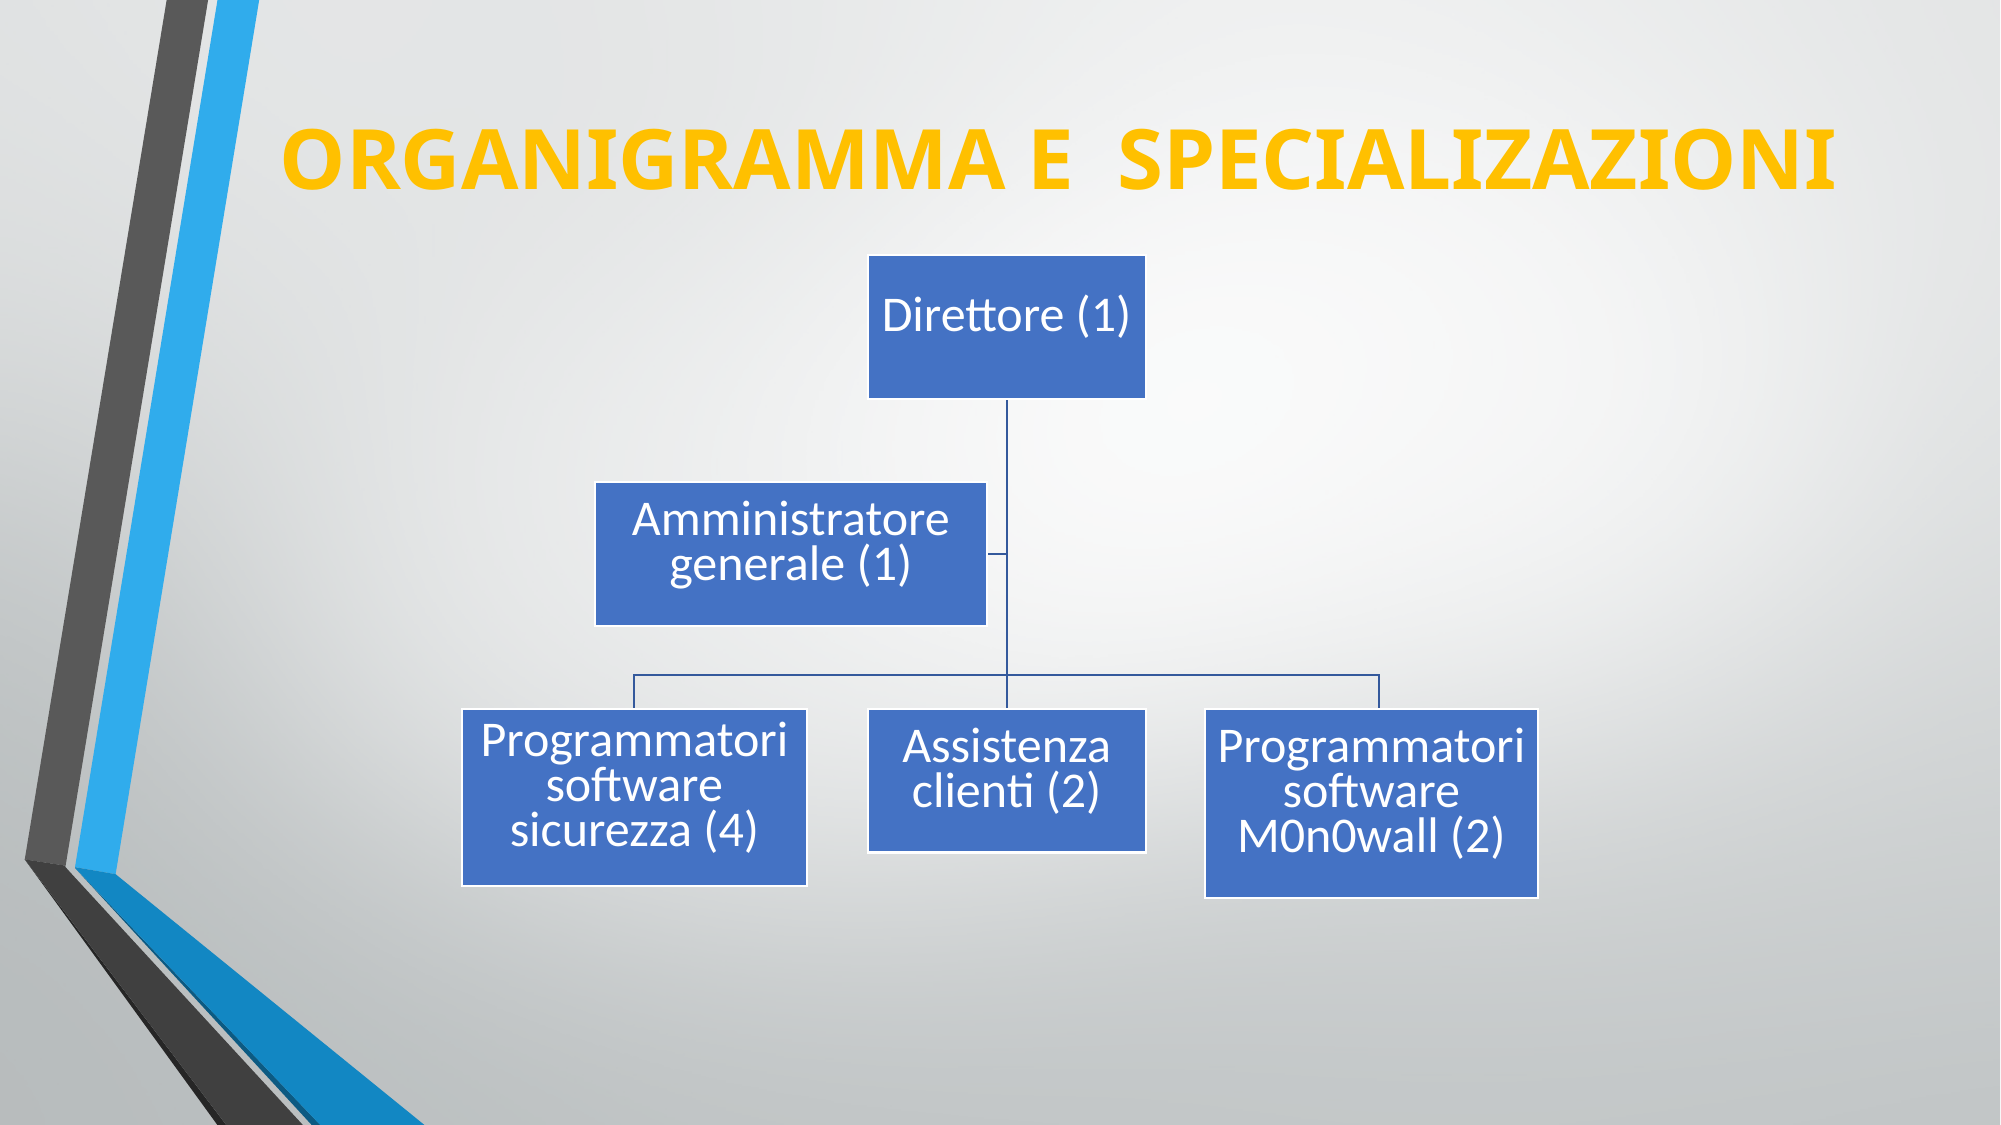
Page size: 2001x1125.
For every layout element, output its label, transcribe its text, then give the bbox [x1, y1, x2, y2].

text_box Assistenza clienti (2) [867, 708, 1146, 853]
text_box Programmatori software M0n0wall (2) [1204, 708, 1539, 898]
title ORGANIGRAMMA E SPECIALIZAZIONI [237, 57, 1881, 255]
text_box Direttore (1) [867, 254, 1146, 399]
text_box Amministratore generale (1) [594, 481, 988, 626]
text_box Programmatori software sicurezza (4) [461, 708, 808, 886]
